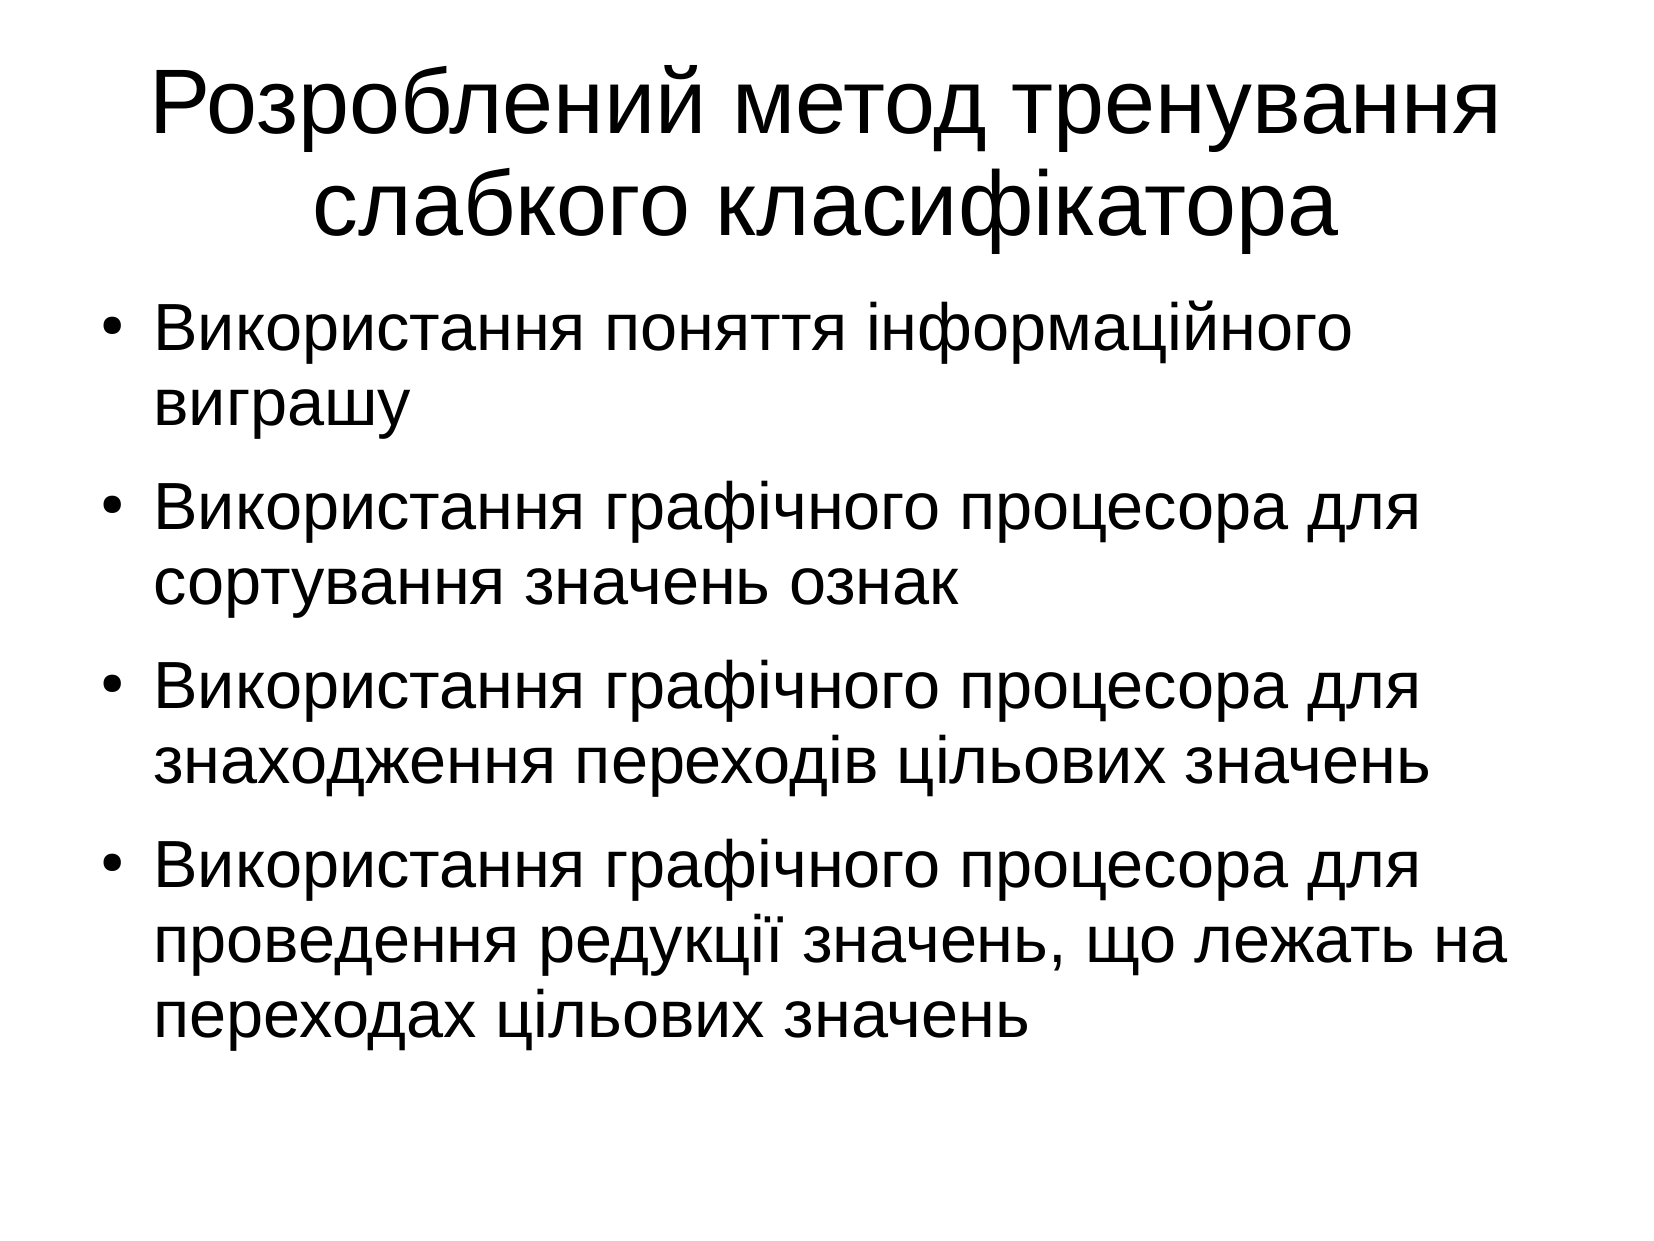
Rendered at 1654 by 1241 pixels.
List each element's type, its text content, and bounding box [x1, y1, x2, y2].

title Розроблений метод тренування слабкого класифікатора [82, 49, 1571, 257]
list Використання поняття інформаційного виграшу Використання графічного процесора для сортування значень ознак Використання графічного процесора для знаходження переходів цільових значень Використання графічного процесора для проведення редукції значень, що лежать на переходах цільових значень [82, 290, 1538, 1111]
